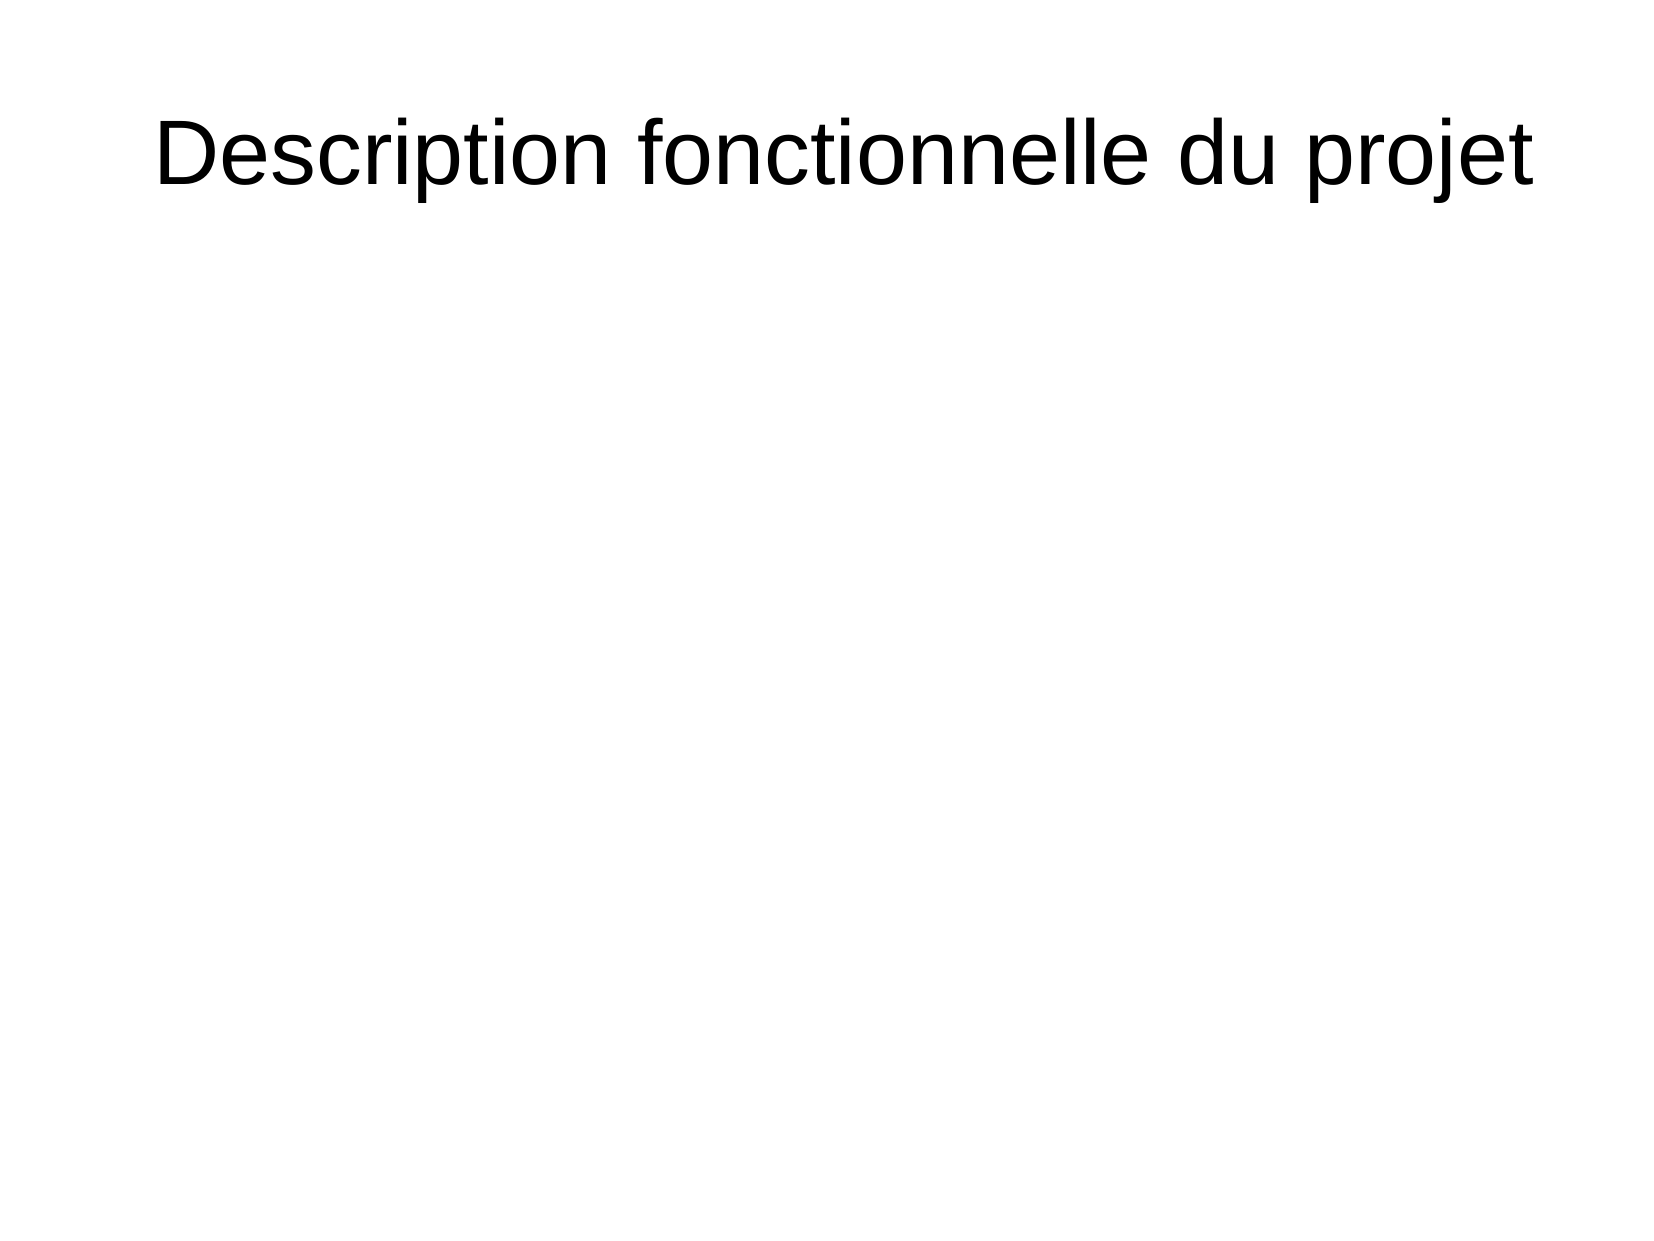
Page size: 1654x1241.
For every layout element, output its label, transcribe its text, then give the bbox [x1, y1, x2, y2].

title Description fonctionnelle du projet [82, 49, 1571, 257]
